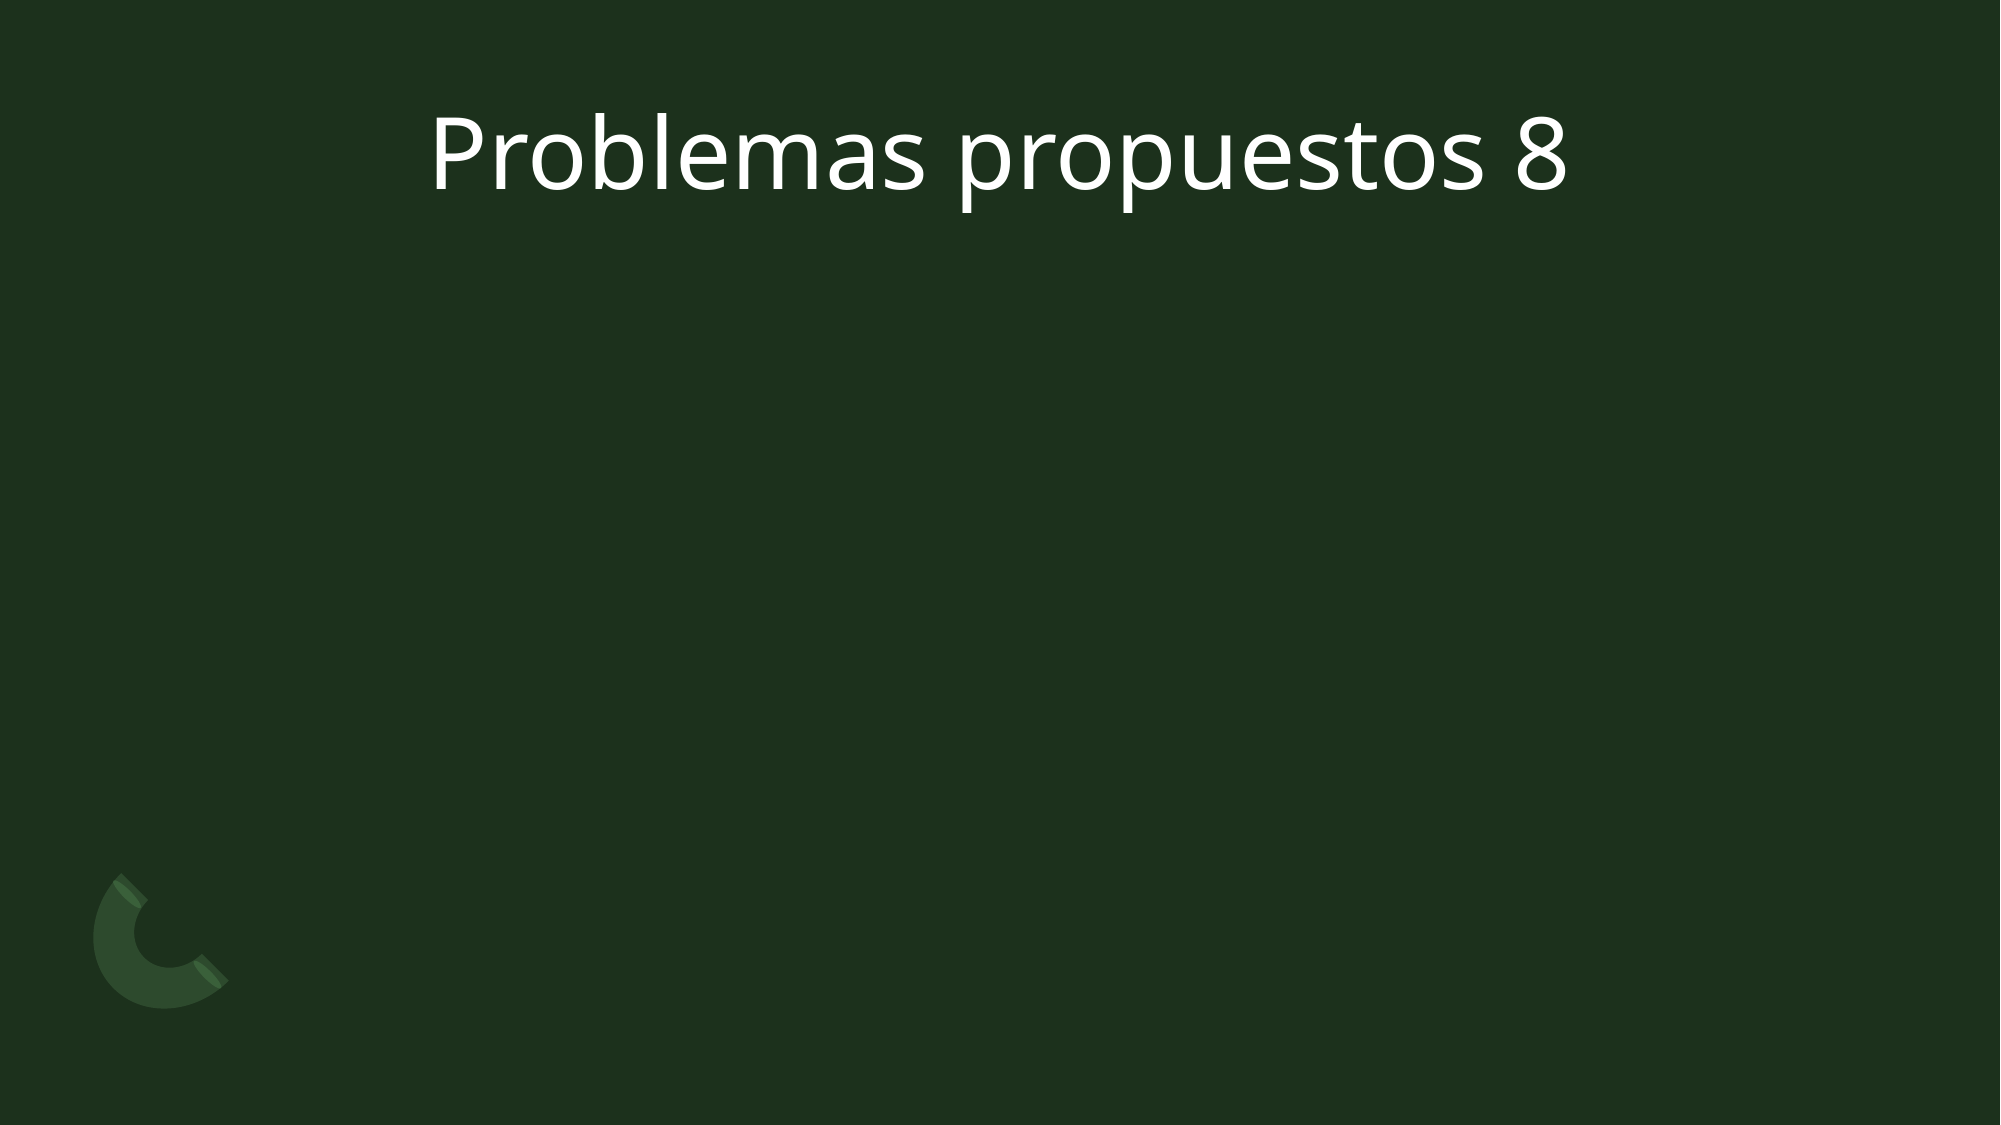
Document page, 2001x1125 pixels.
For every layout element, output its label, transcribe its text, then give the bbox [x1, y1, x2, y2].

title Problemas propuestos 8 [90, 90, 1910, 309]
